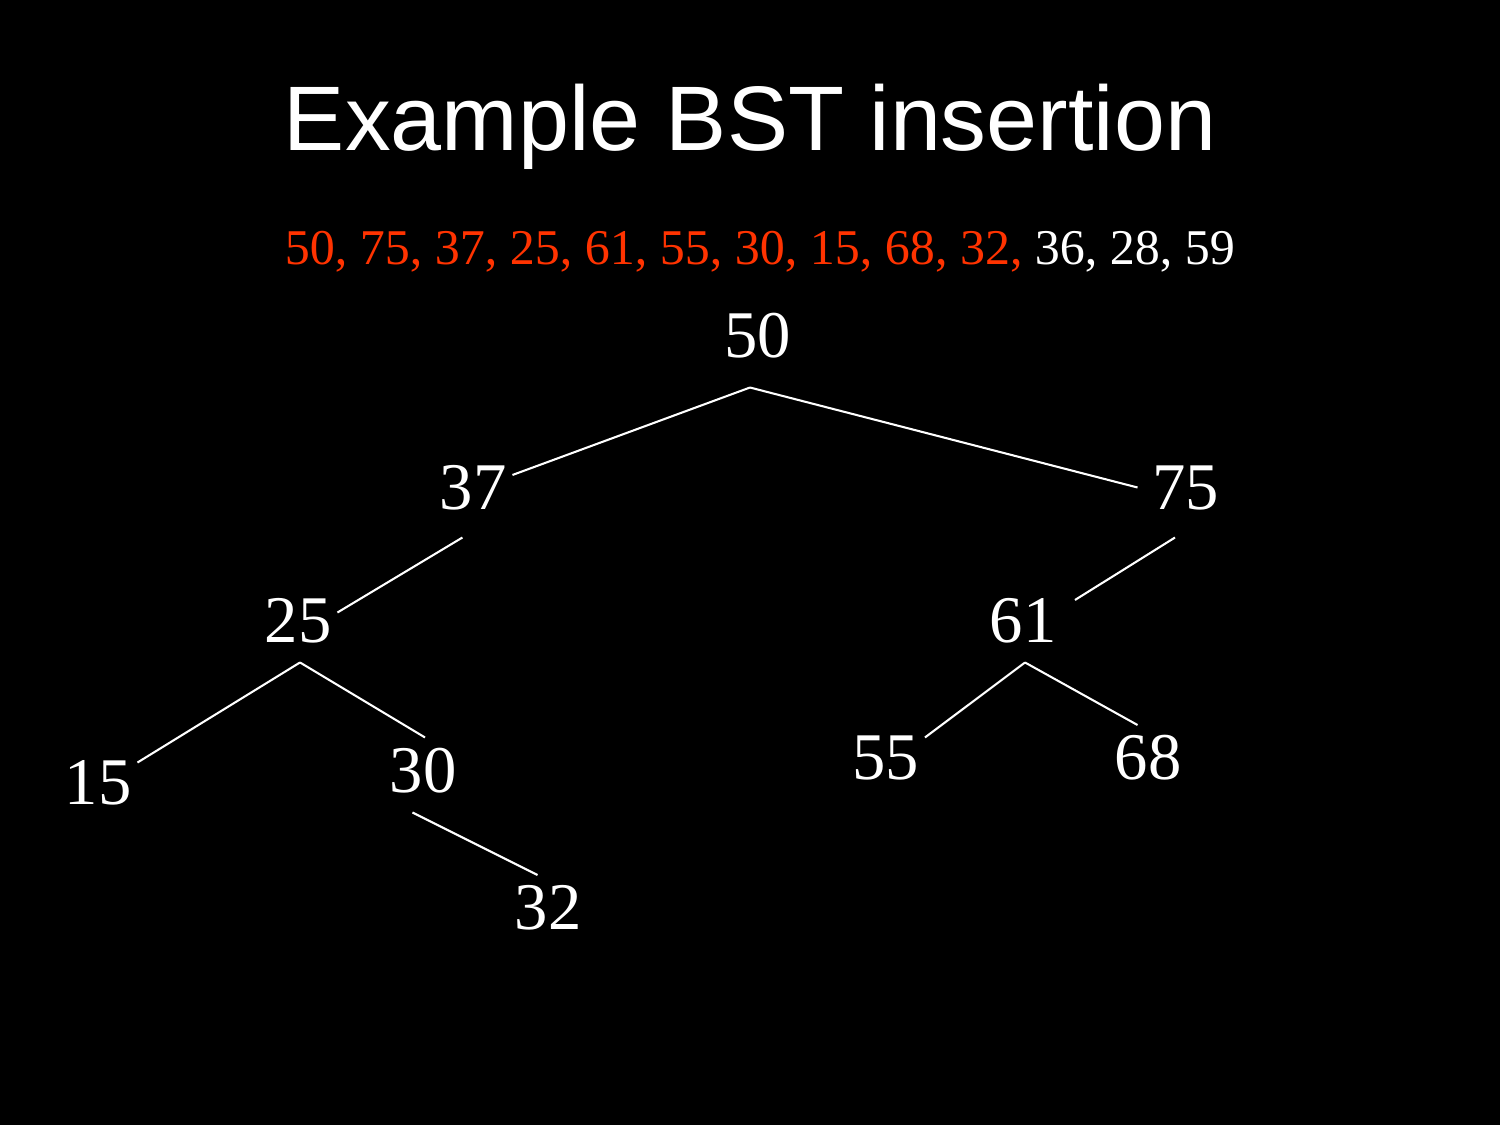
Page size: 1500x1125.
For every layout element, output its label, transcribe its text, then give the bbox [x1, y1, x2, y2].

text_box 37 [425, 442, 522, 532]
title Example BST insertion [22, 50, 1480, 188]
text_box 32 [500, 862, 597, 952]
text_box 61 [975, 574, 1072, 665]
text_box 30 [375, 724, 472, 815]
text_box 25 [250, 574, 347, 665]
text_box 50 [709, 290, 807, 381]
text_box 68 [1100, 712, 1197, 802]
text_box 50, 75, 37, 25, 61, 55, 30, 15, 68, 32, 36, 28, 59 [270, 212, 1250, 284]
text_box 15 [50, 737, 147, 827]
text_box 75 [1137, 442, 1235, 532]
text_box 55 [837, 712, 935, 802]
